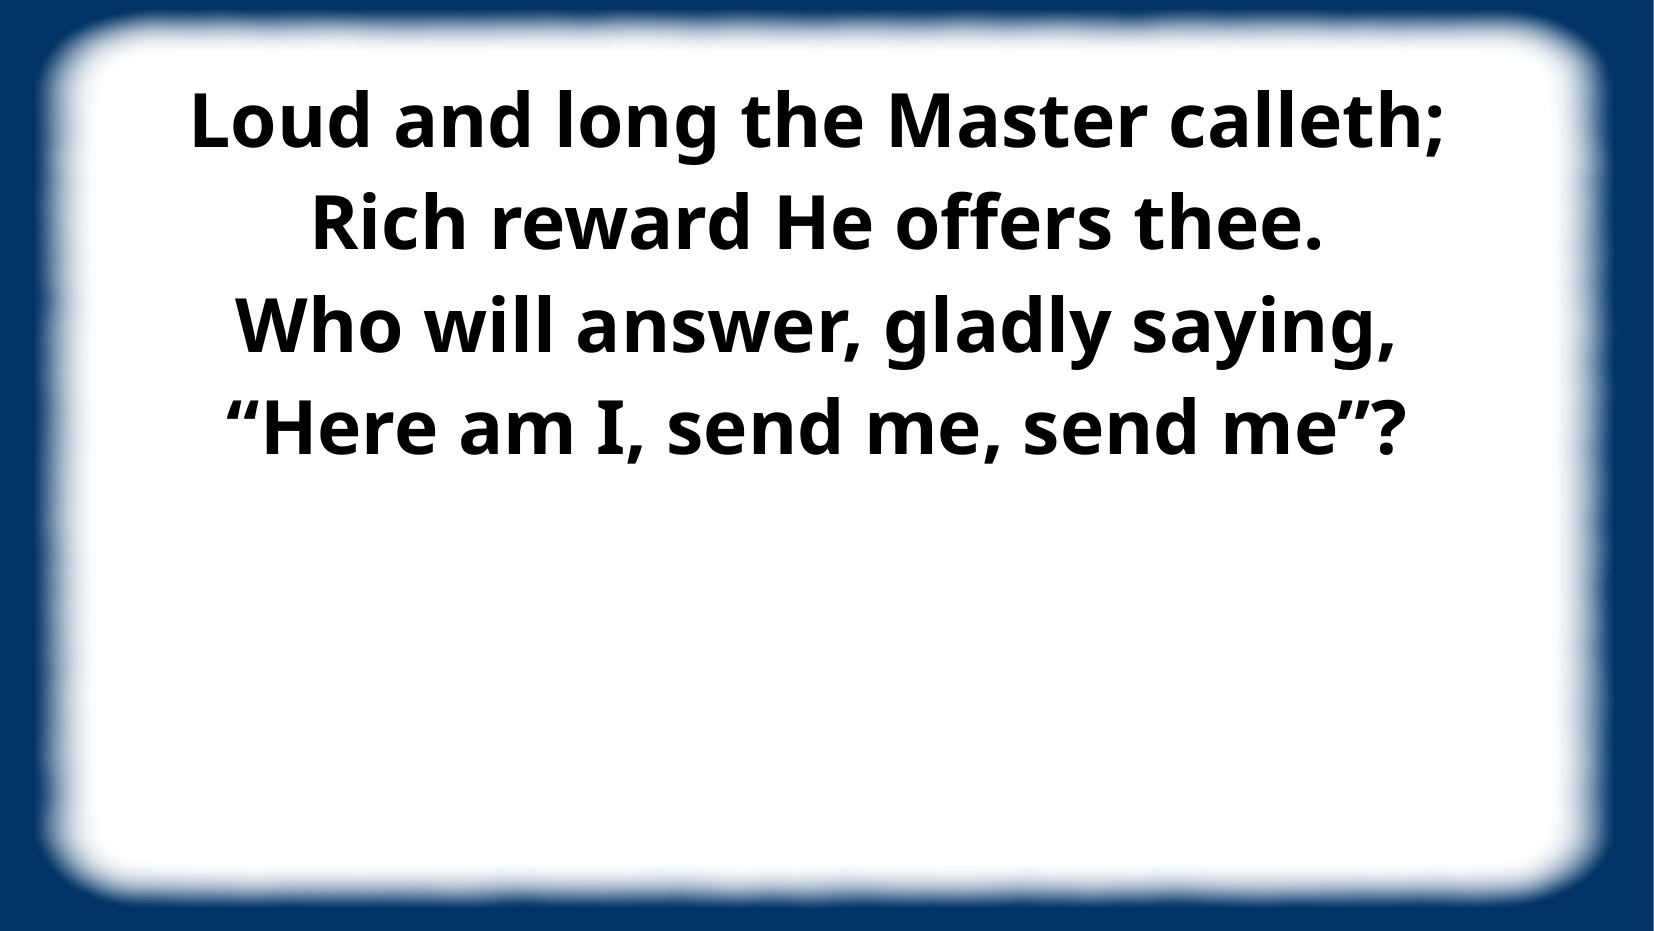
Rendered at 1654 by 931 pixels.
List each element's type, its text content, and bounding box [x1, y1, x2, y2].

text_box Loud and long the Master calleth; Rich reward He offers thee. Who will answer, gladly saying, “Here am I, send me, send me”? [105, 60, 1531, 473]
picture [0, 0, 1654, 931]
